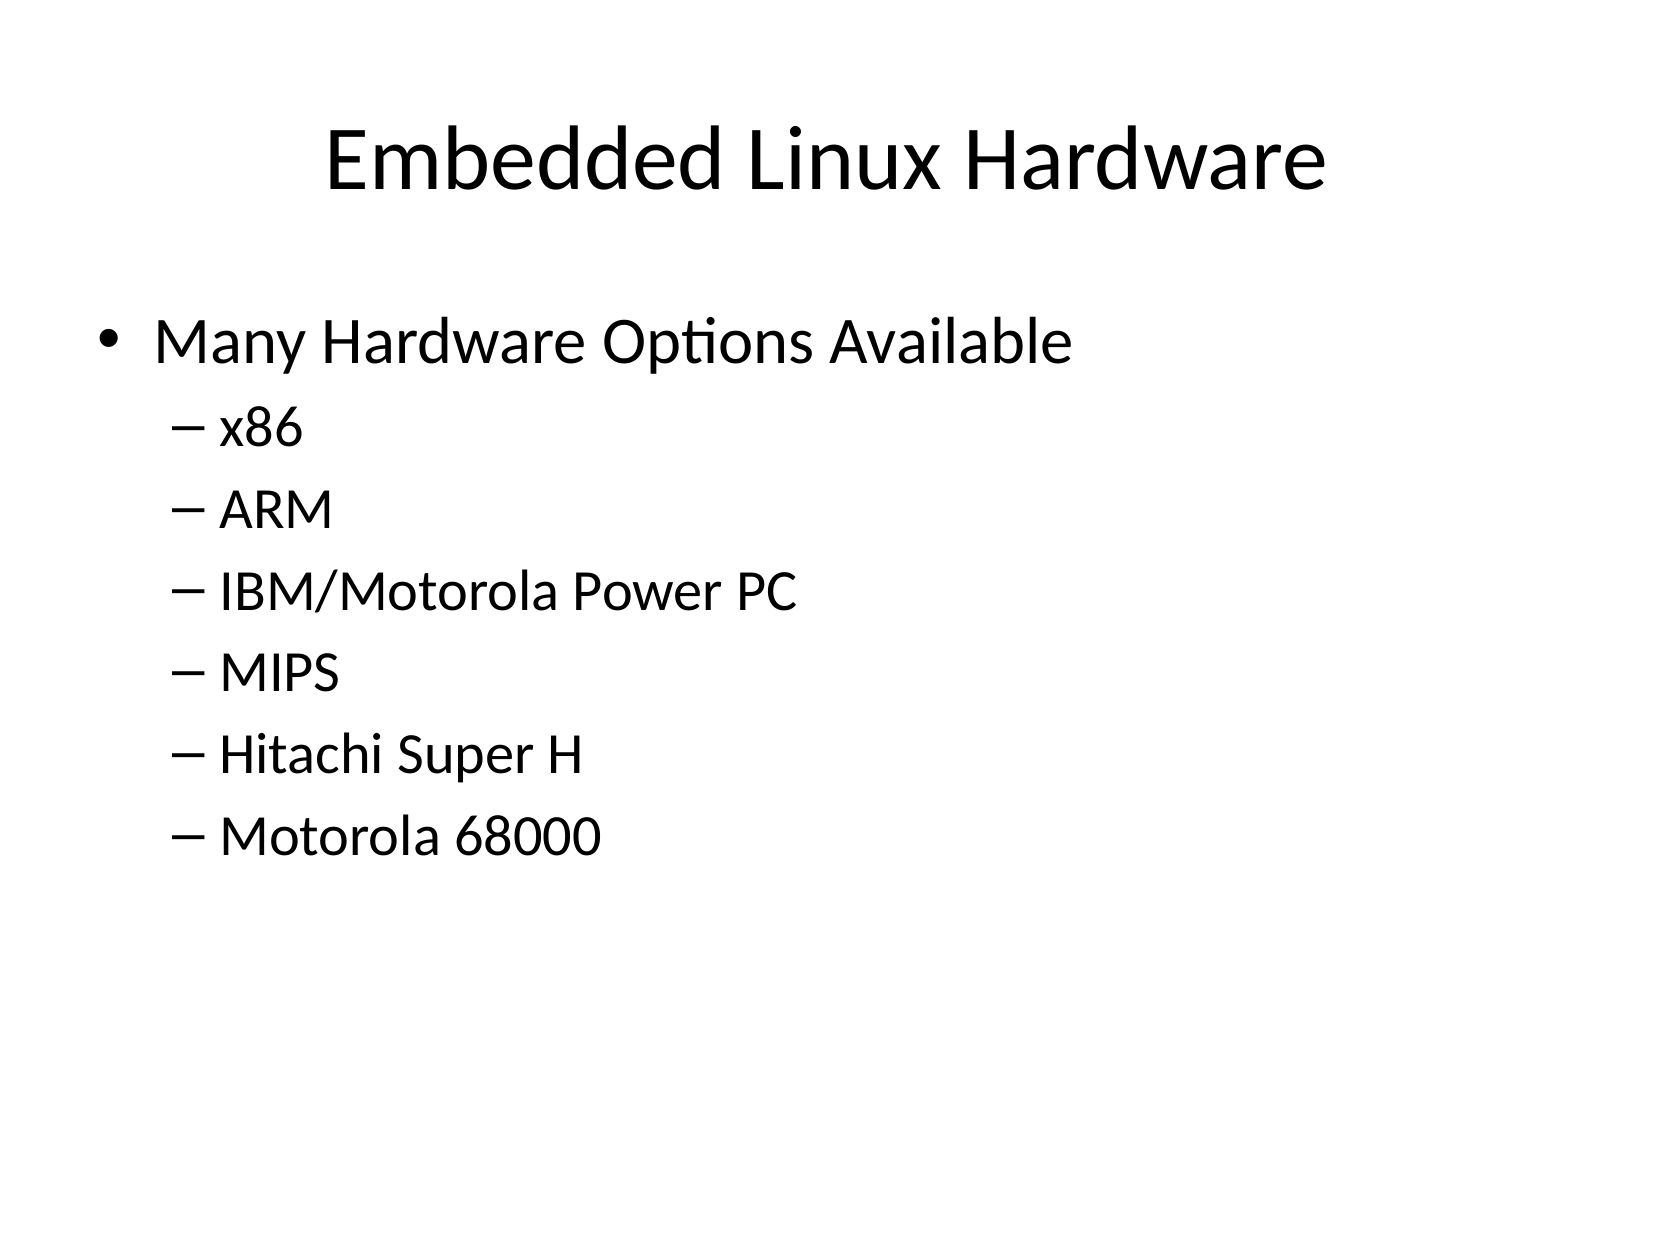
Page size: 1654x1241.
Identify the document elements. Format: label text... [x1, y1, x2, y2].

title Embedded Linux Hardware [82, 49, 1571, 257]
list Many Hardware Options Available x86 ARM IBM/Motorola Power PC MIPS Hitachi Super H Motorola 68000 [82, 289, 1571, 1108]
